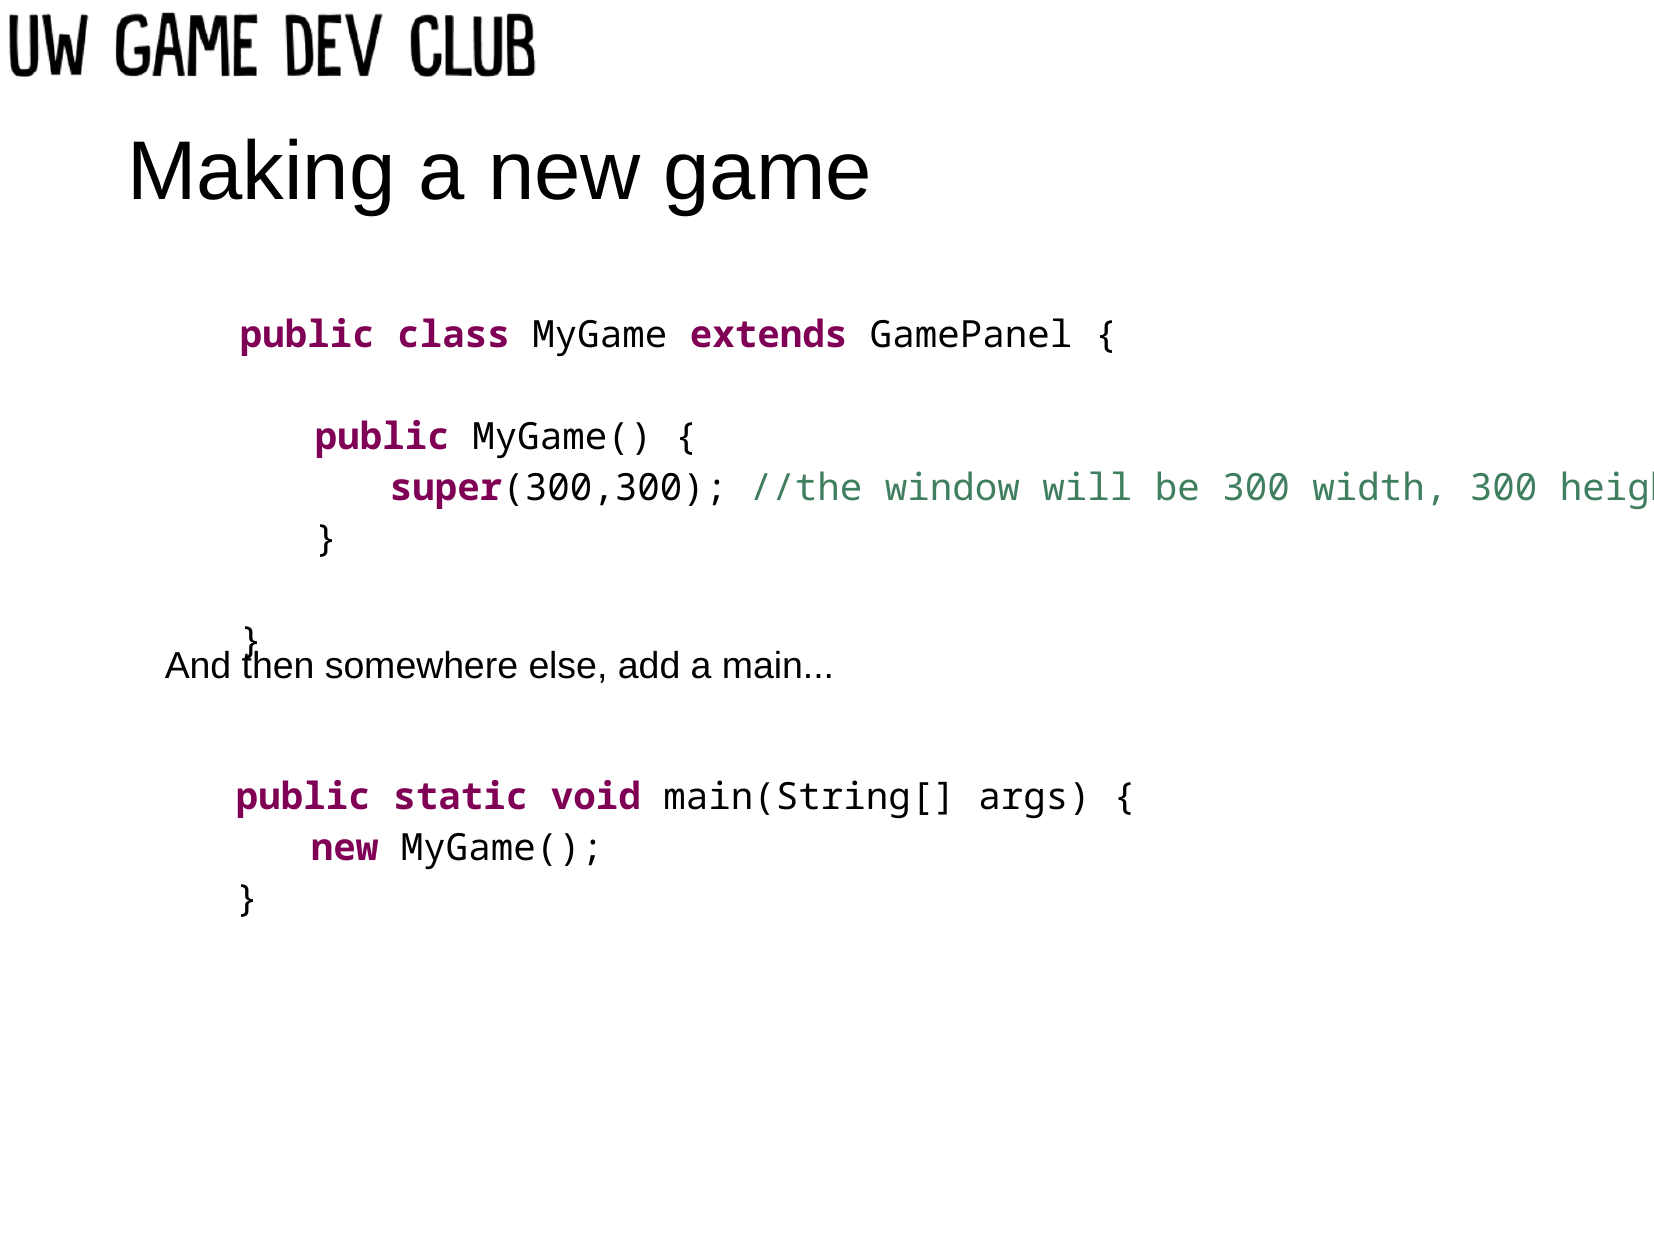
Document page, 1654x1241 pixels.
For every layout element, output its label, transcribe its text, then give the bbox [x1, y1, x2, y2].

text_box public class MyGame extends GamePanel { public MyGame() { super(300,300); //the window will be 300 width, 300 height } } [225, 300, 1654, 713]
text_box And then somewhere else, add a main... [150, 637, 976, 695]
text_box Making a new game [112, 117, 1201, 226]
text_box public static void main(String[] args) { new MyGame(); } [146, 761, 1197, 891]
picture [2, 7, 551, 82]
